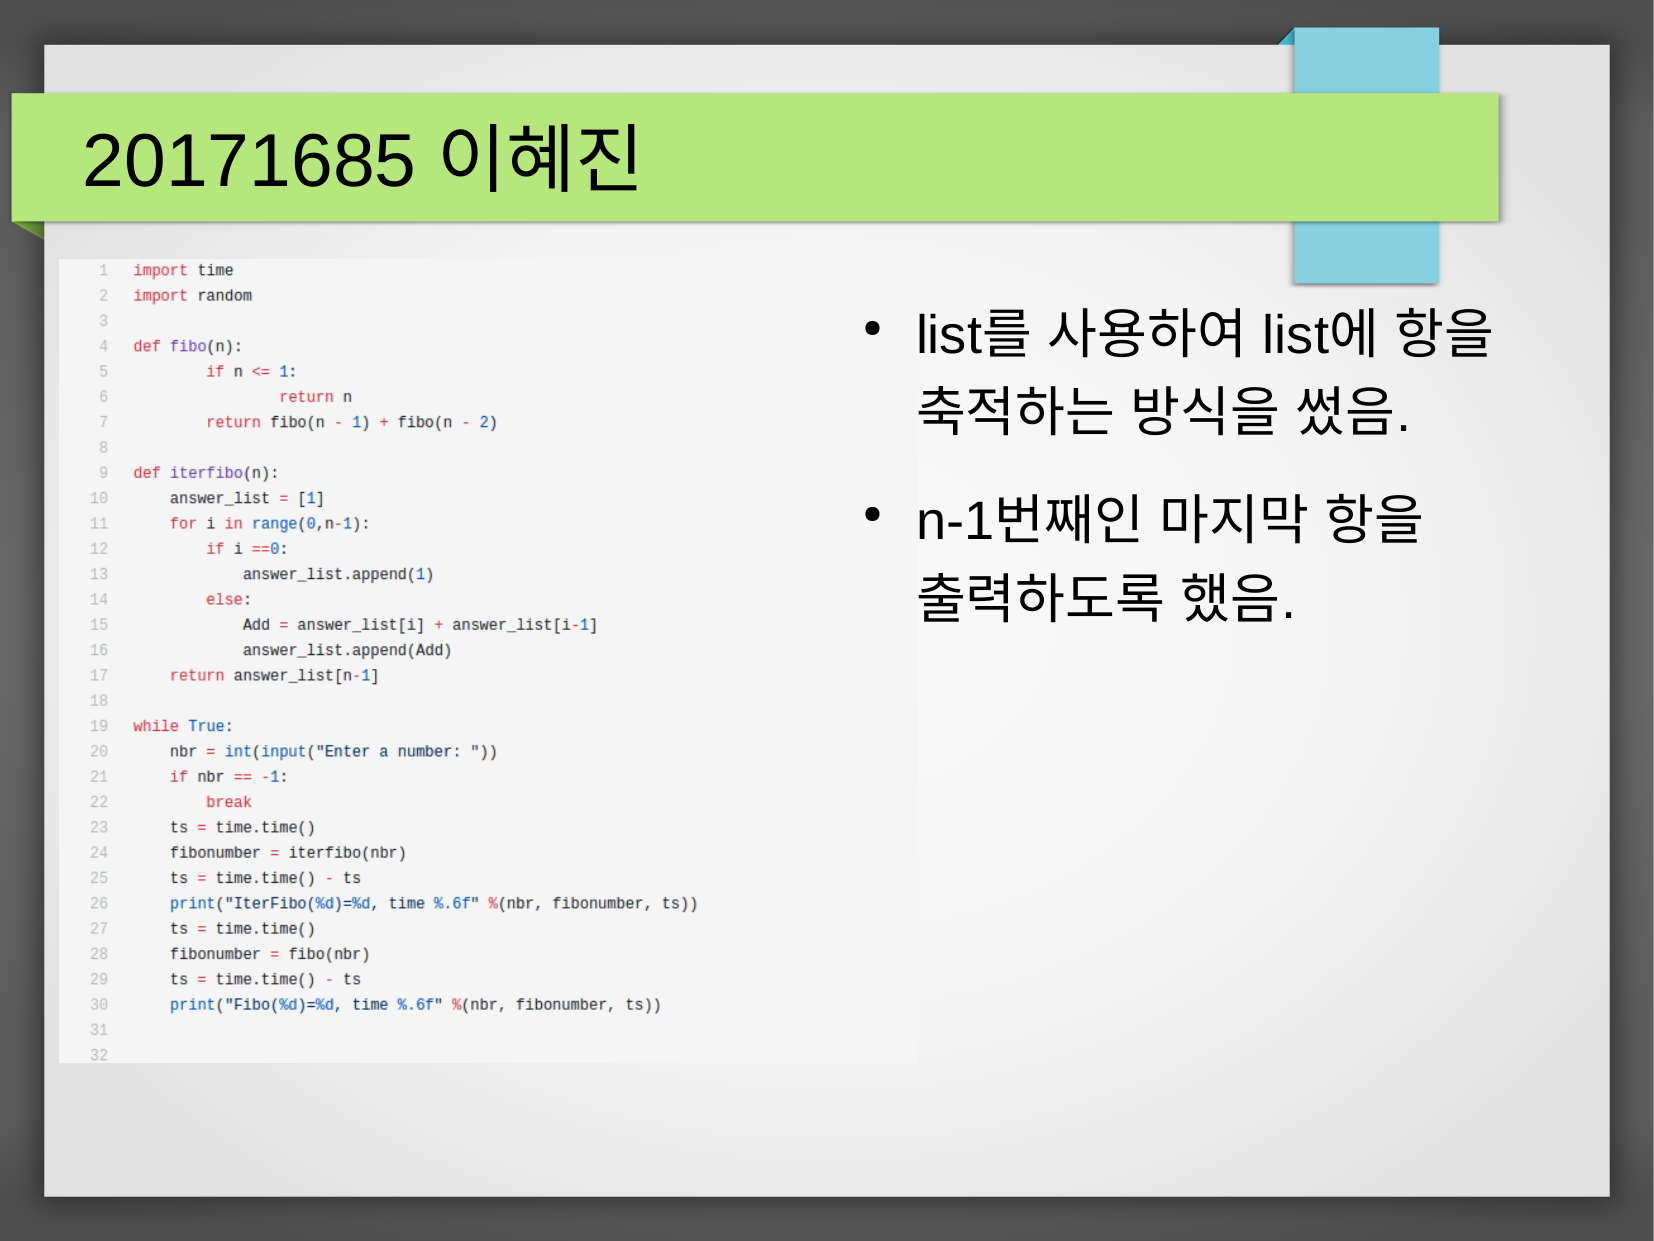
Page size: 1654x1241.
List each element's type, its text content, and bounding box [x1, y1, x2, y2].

title 20171685 이혜진 [82, 94, 1264, 213]
picture [0, 0, 1654, 1241]
list list를 사용하여 list에 항을 축적하는 방식을 썼음. n-1번째인 마지막 항을 출력하도록 했음. [845, 290, 1572, 1010]
